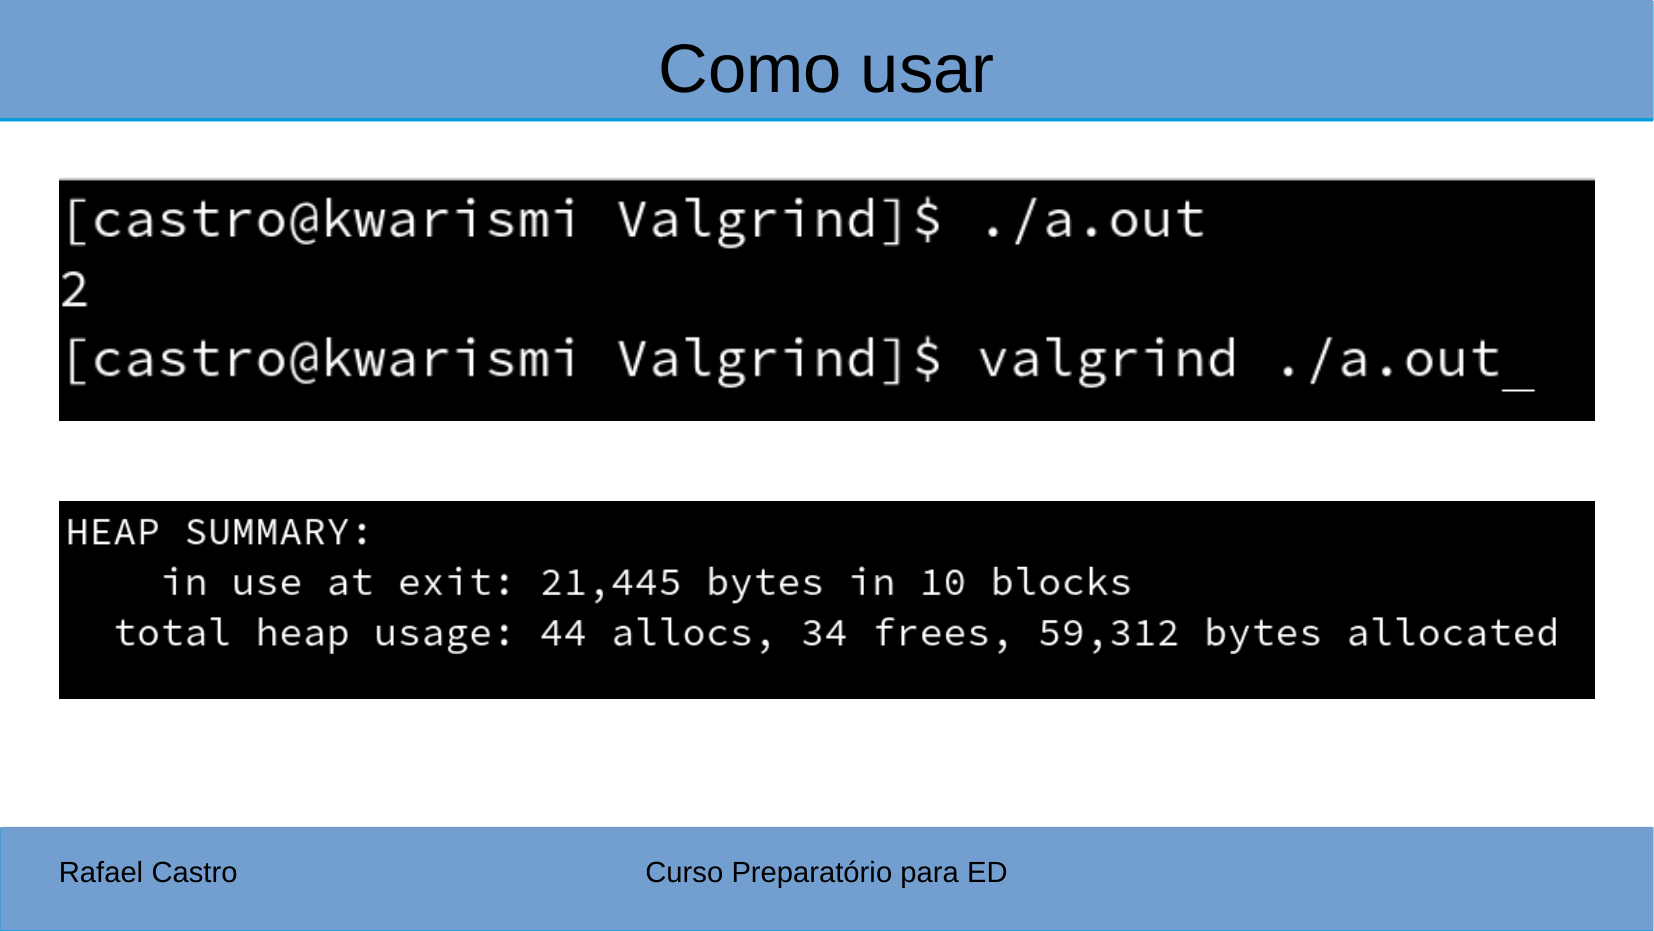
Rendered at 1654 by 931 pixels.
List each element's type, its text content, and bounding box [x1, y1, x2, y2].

title Como usar [59, 29, 1595, 108]
picture [59, 177, 1595, 421]
picture [59, 501, 1595, 699]
